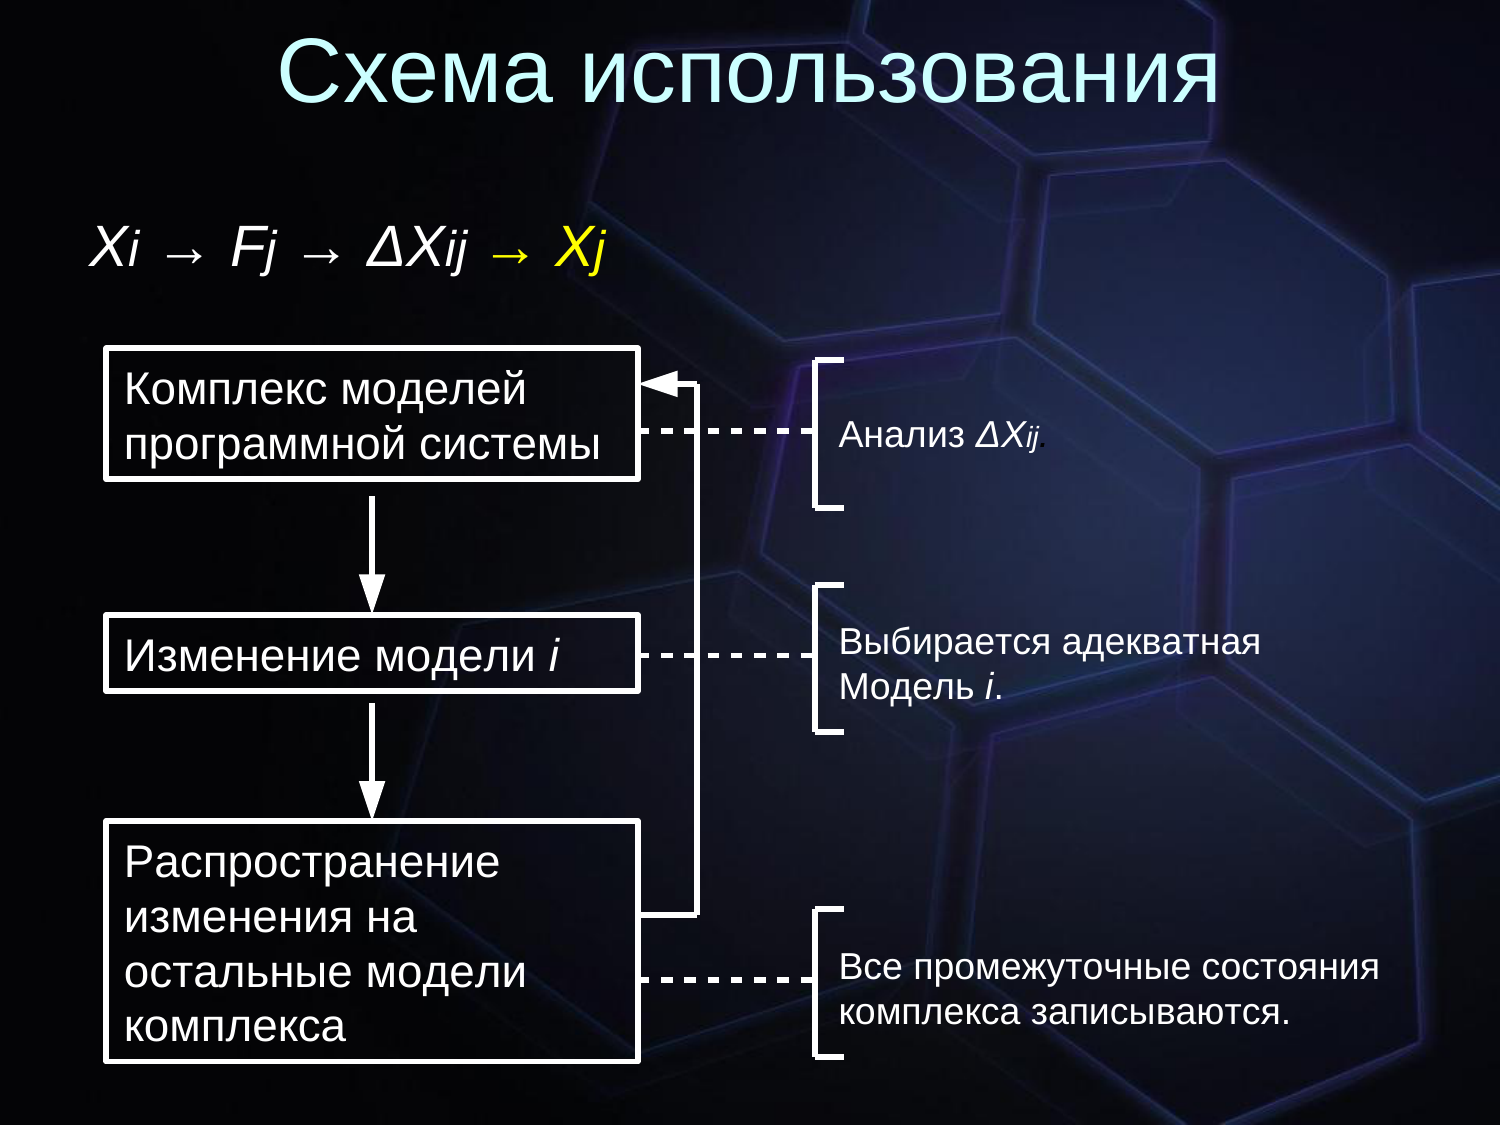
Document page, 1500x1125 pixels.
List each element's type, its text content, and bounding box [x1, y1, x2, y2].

text_box Комплекс моделей программной системы [106, 348, 638, 480]
title Схема использования [75, 3, 1426, 129]
text_box Анализ ΔXij. [823, 403, 1471, 463]
picture [0, 0, 1500, 1125]
text_box Все промежуточные состояния комплекса записываются. [823, 934, 1471, 1040]
text_box Распространение изменения на остальные модели комплекса [106, 820, 638, 1062]
text_box Изменение модели i [106, 615, 638, 691]
text_box Выбирается адекватная Модель i. [823, 609, 1288, 715]
text_box Xi → Fj → ΔXij → Xj [74, 200, 621, 287]
